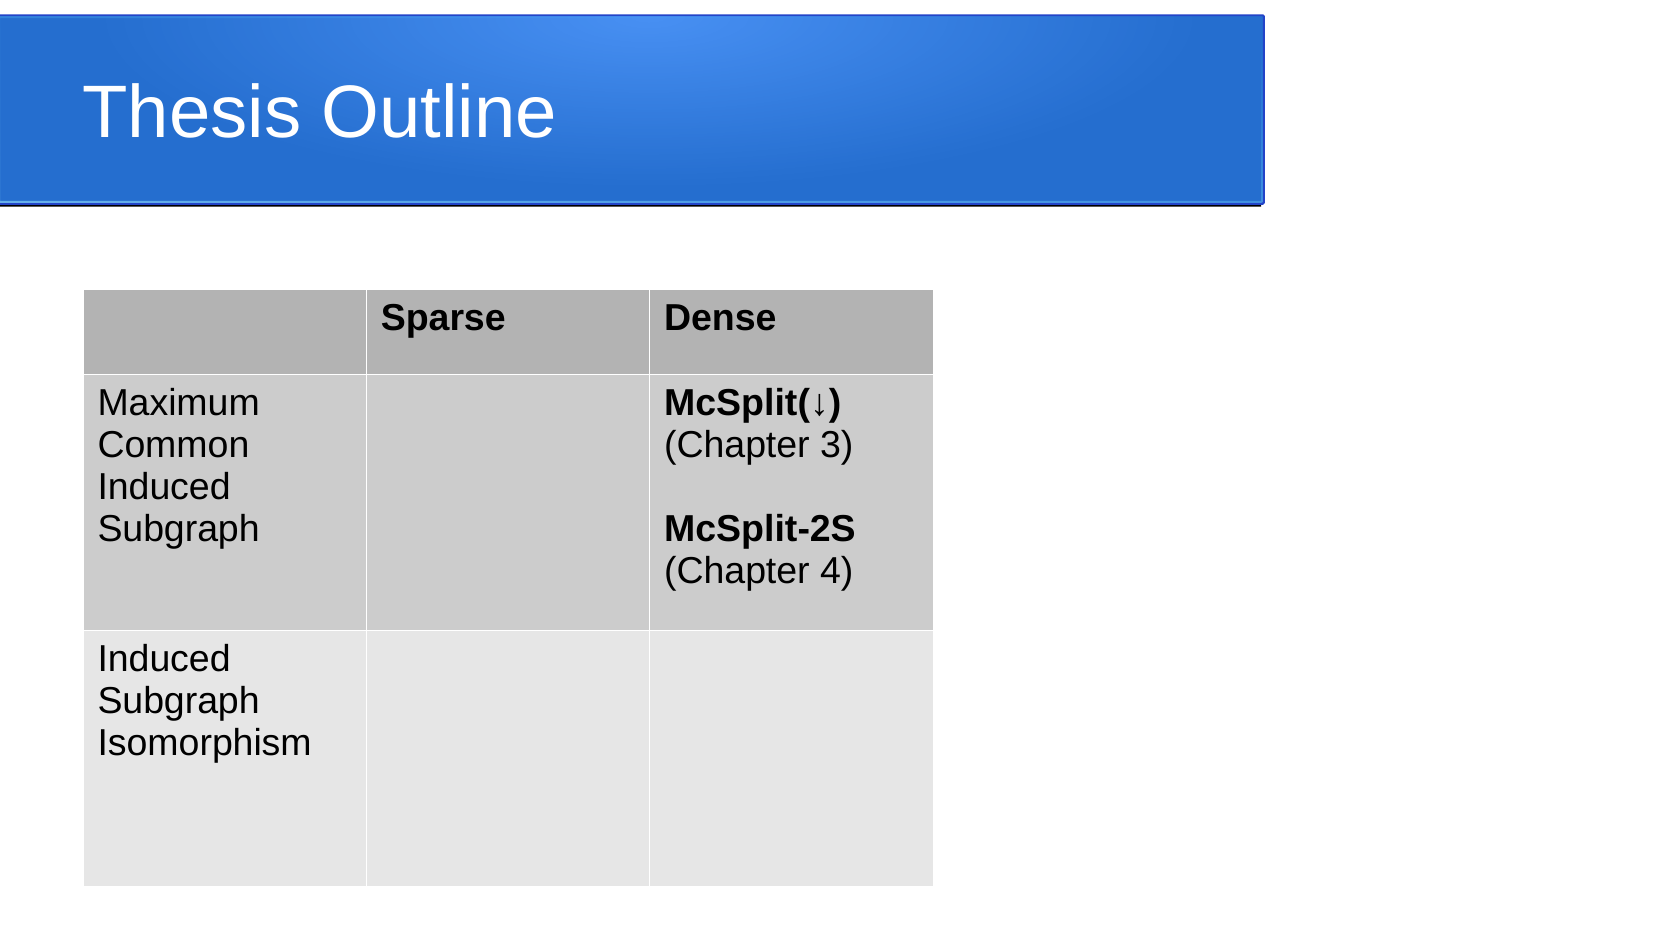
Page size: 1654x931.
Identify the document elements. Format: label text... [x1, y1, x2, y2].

table_header Sparse [367, 290, 649, 374]
title Thesis Outline [82, 35, 1235, 189]
table_header [84, 290, 366, 374]
table_header Dense [650, 290, 933, 374]
table_cell [650, 631, 933, 886]
table_cell Maximum Common Induced Subgraph [84, 375, 366, 630]
table_cell McSplit(↓) (Chapter 3) McSplit-2S (Chapter 4) [650, 375, 933, 630]
table_cell [367, 631, 649, 886]
table_cell [367, 375, 649, 630]
table_cell Induced Subgraph Isomorphism [84, 631, 366, 886]
